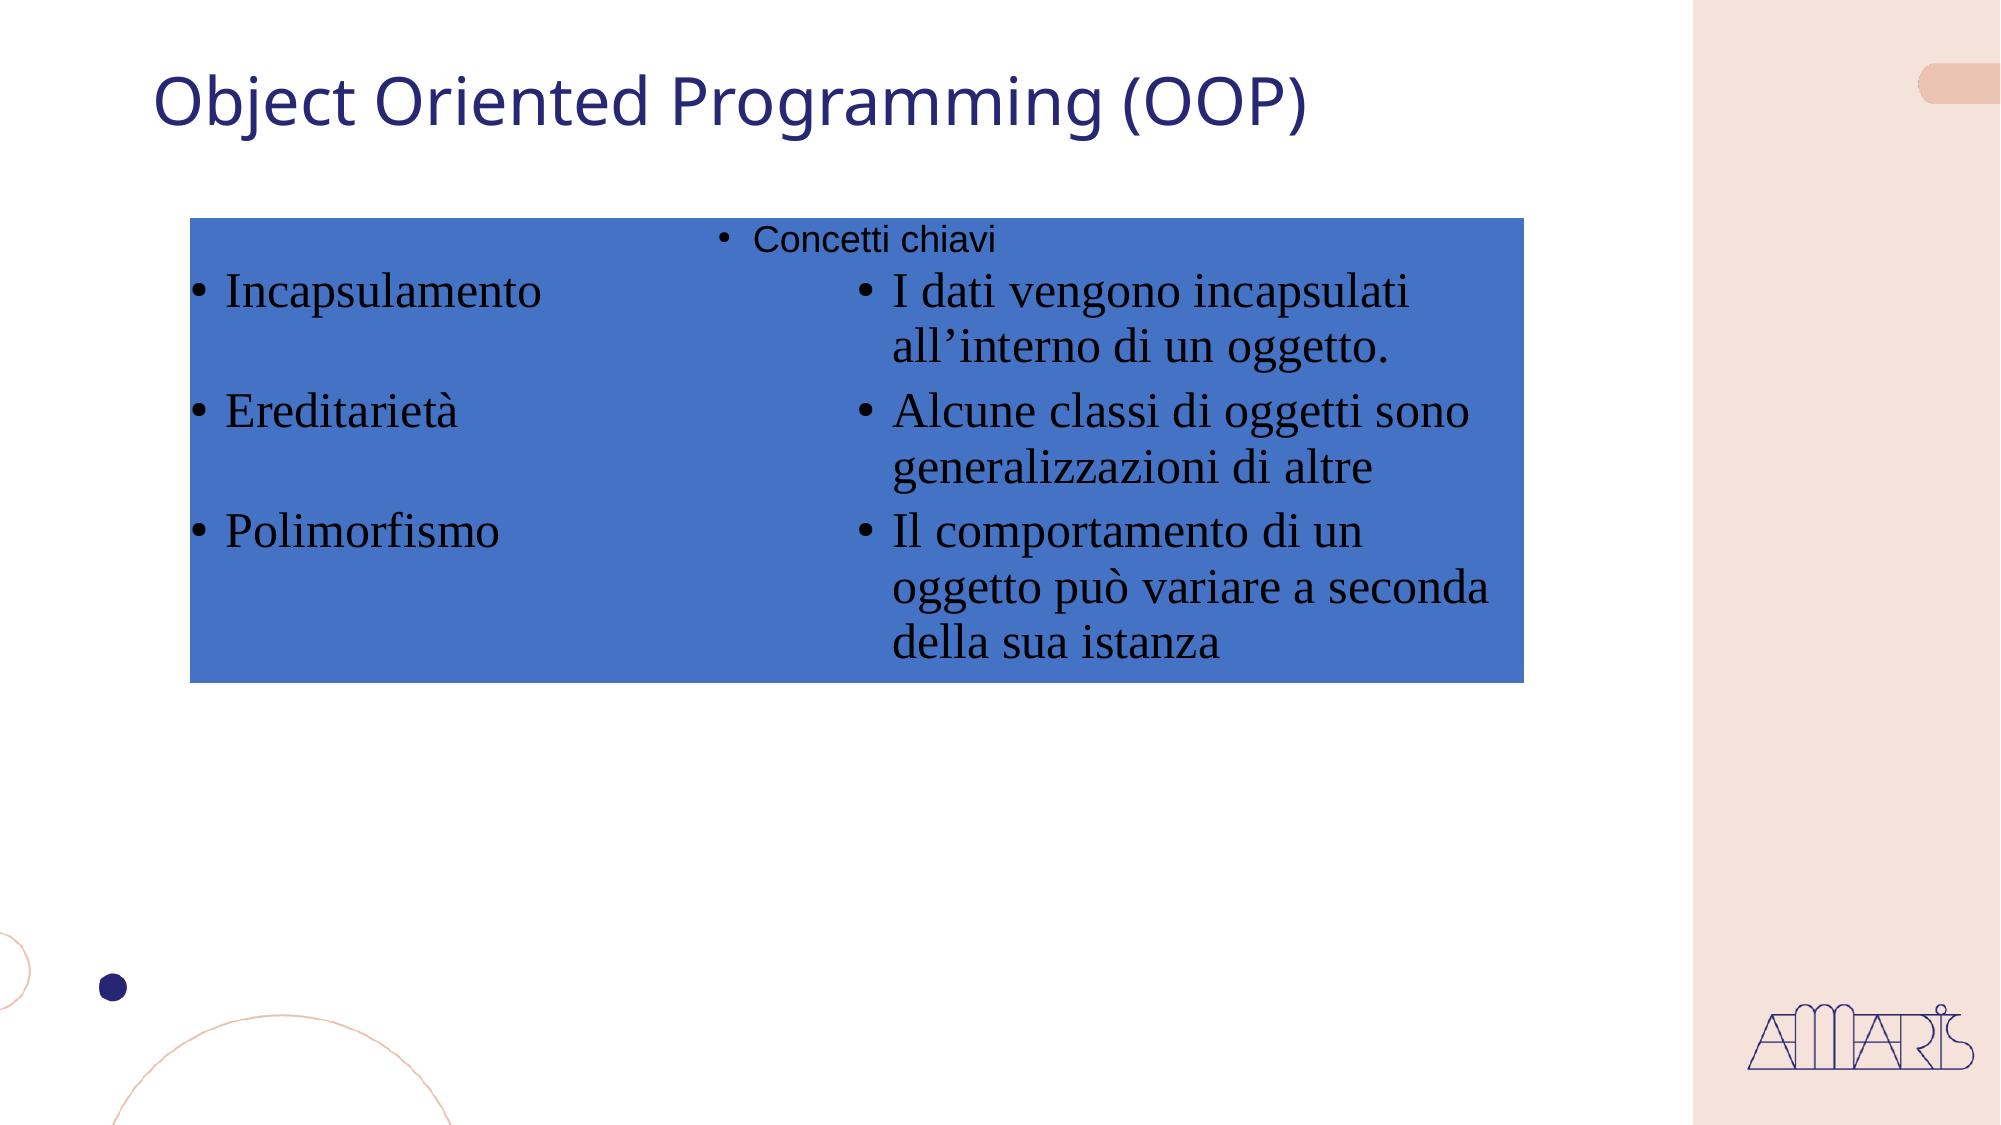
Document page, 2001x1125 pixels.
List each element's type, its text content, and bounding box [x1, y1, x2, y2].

table_cell Ereditarietà [190, 383, 857, 503]
table_cell Incapsulamento [190, 263, 857, 383]
table_cell I dati vengono incapsulati all’interno di un oggetto. [857, 263, 1524, 383]
table_cell Il comportamento di un oggetto può variare a seconda della sua istanza [857, 503, 1524, 683]
title Object Oriented Programming (OOP) [137, 59, 1577, 148]
table_cell Polimorfismo [190, 503, 857, 683]
table_header Concetti chiavi [190, 218, 1524, 263]
table_cell Alcune classi di oggetti sono generalizzazioni di altre [857, 383, 1524, 503]
